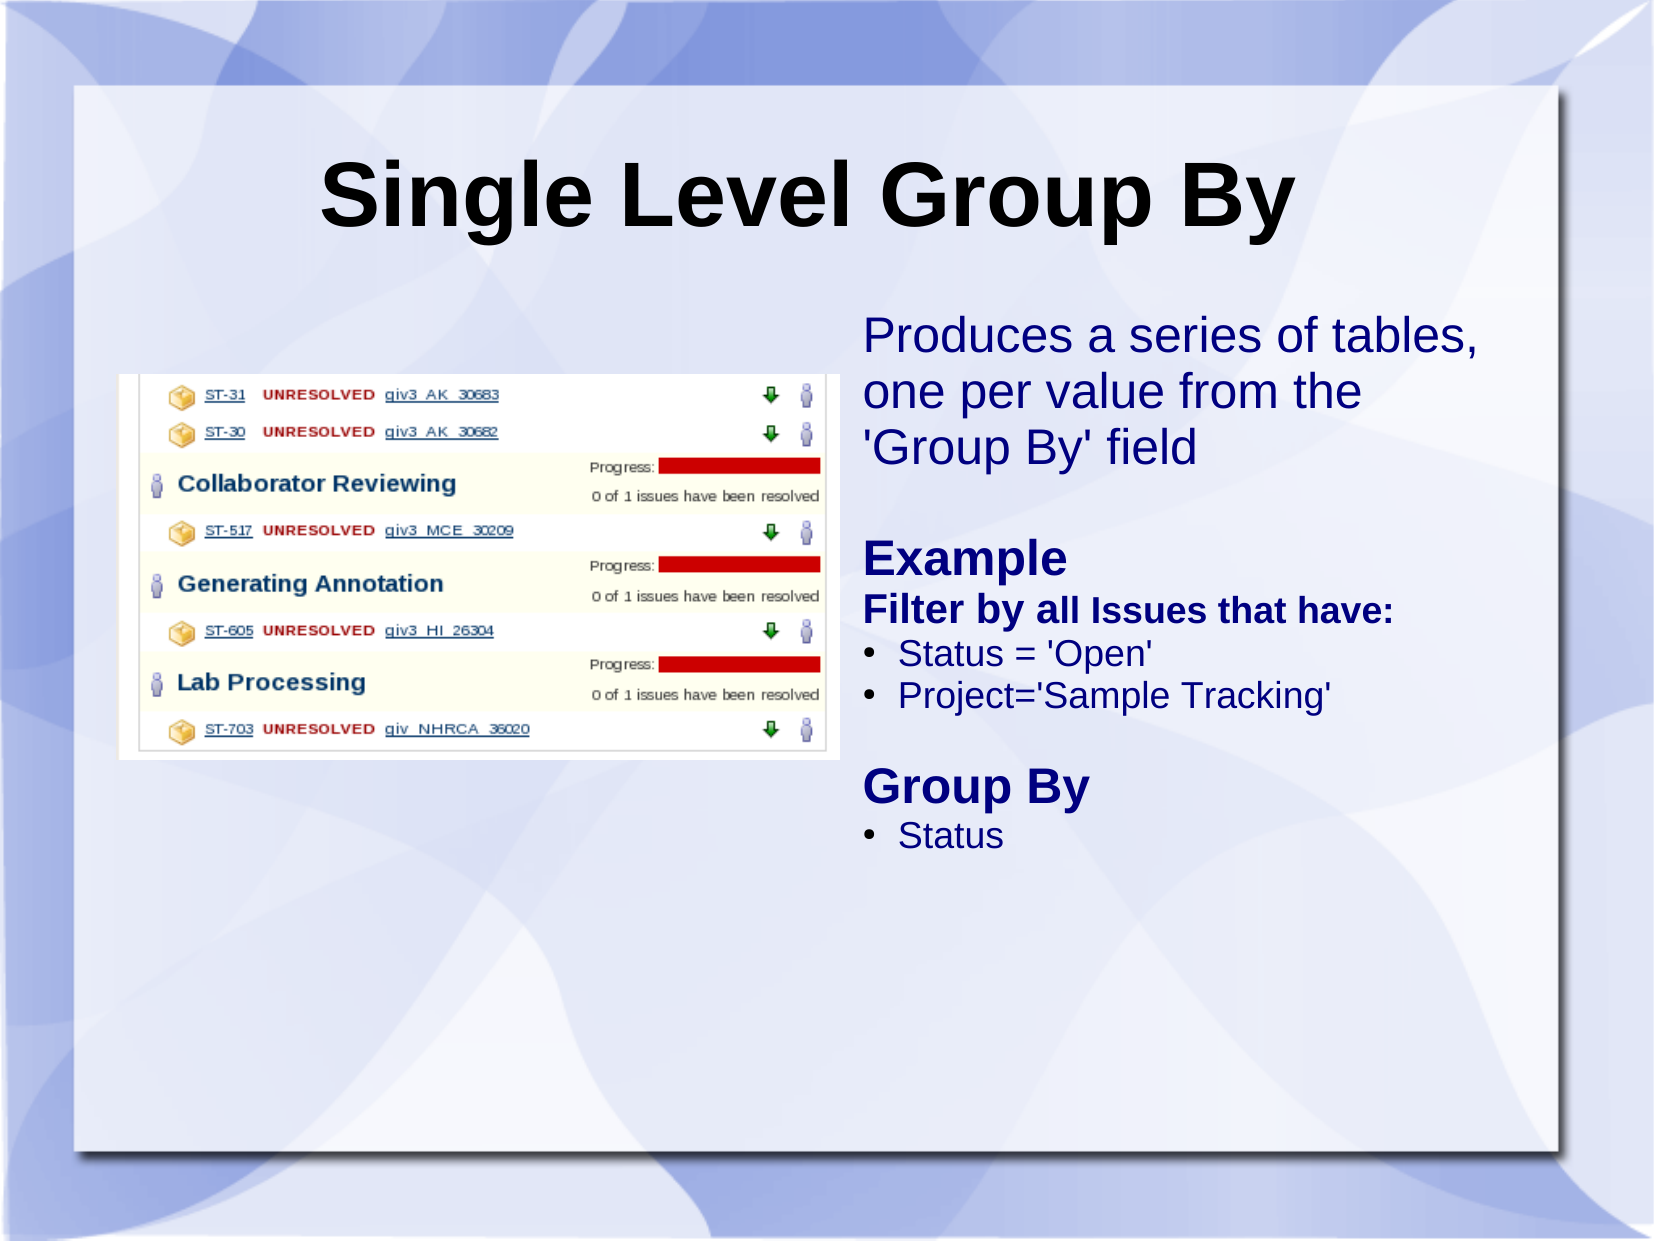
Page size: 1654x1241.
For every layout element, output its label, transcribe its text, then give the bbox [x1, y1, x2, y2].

title Single Level Group By [82, 90, 1536, 298]
picture [0, 0, 1654, 1241]
subtitle Produces a series of tables, one per value from the 'Group By' field Example Filter by all Issues that have: Status = 'Open' Project='Sample Tracking' Group By Status [862, 176, 1654, 1201]
